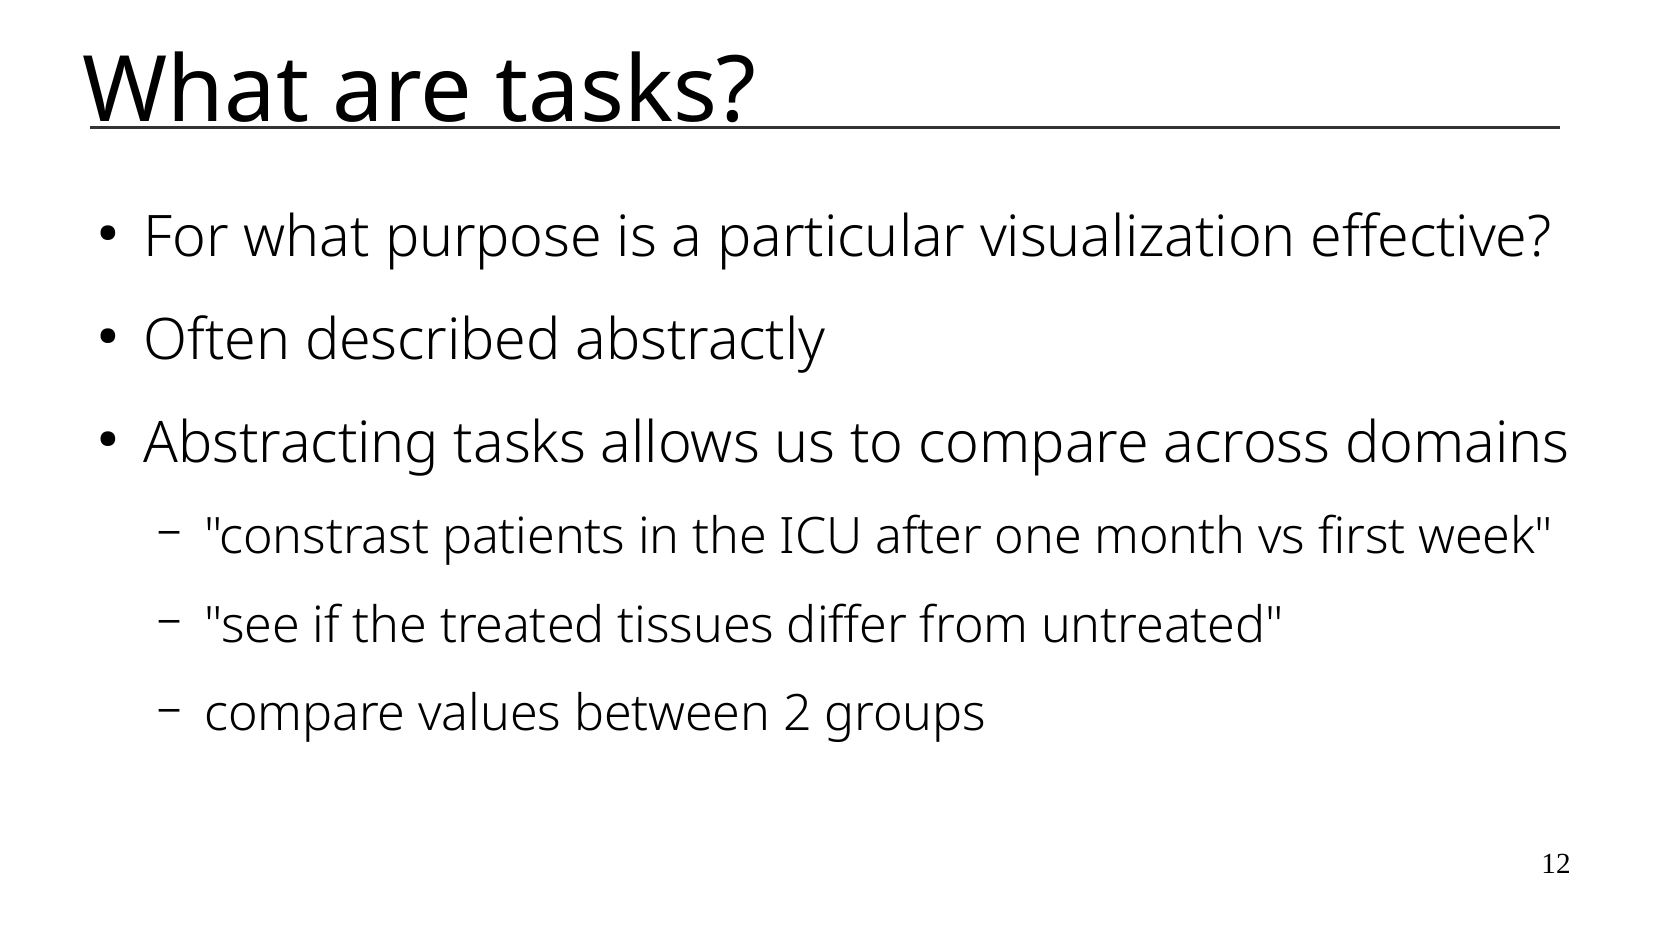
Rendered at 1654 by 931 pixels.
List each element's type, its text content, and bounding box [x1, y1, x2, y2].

list For what purpose is a particular visualization effective? Often described abstractly Abstracting tasks allows us to compare across domains "constrast patients in the ICU after one month vs first week" "see if the treated tissues differ from untreated" compare values between 2 groups [82, 195, 1571, 811]
title What are tasks? [82, 32, 1571, 140]
